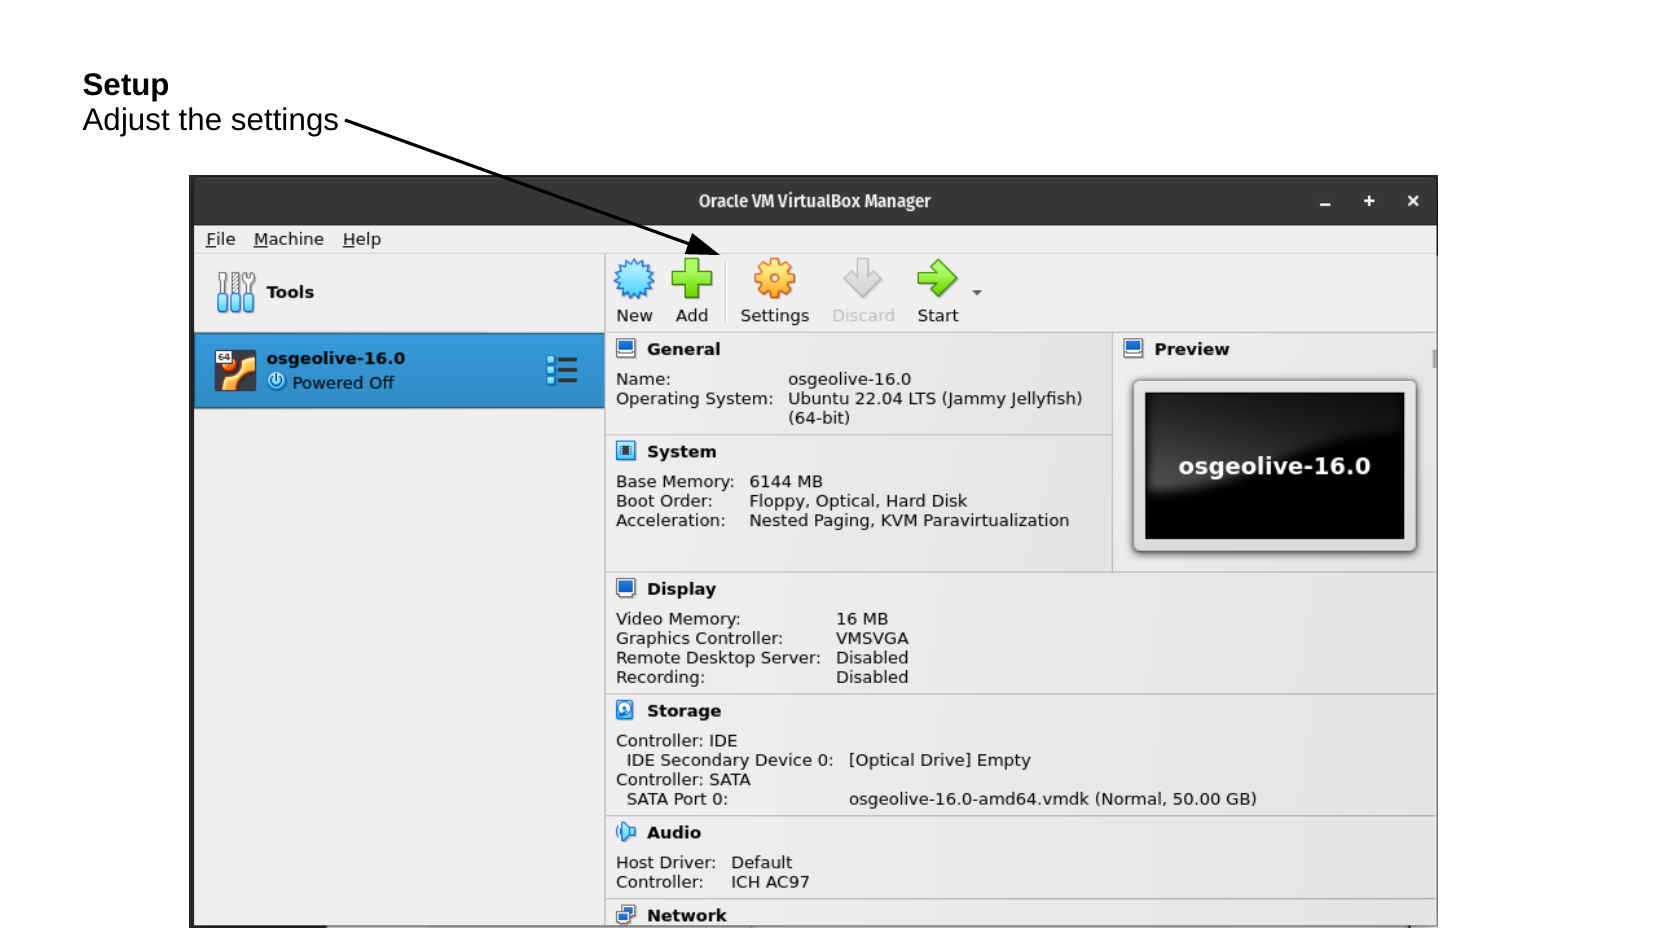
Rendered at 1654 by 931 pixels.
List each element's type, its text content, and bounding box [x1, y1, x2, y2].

picture [189, 175, 1438, 928]
title Setup Adjust the settings [82, 24, 1571, 181]
